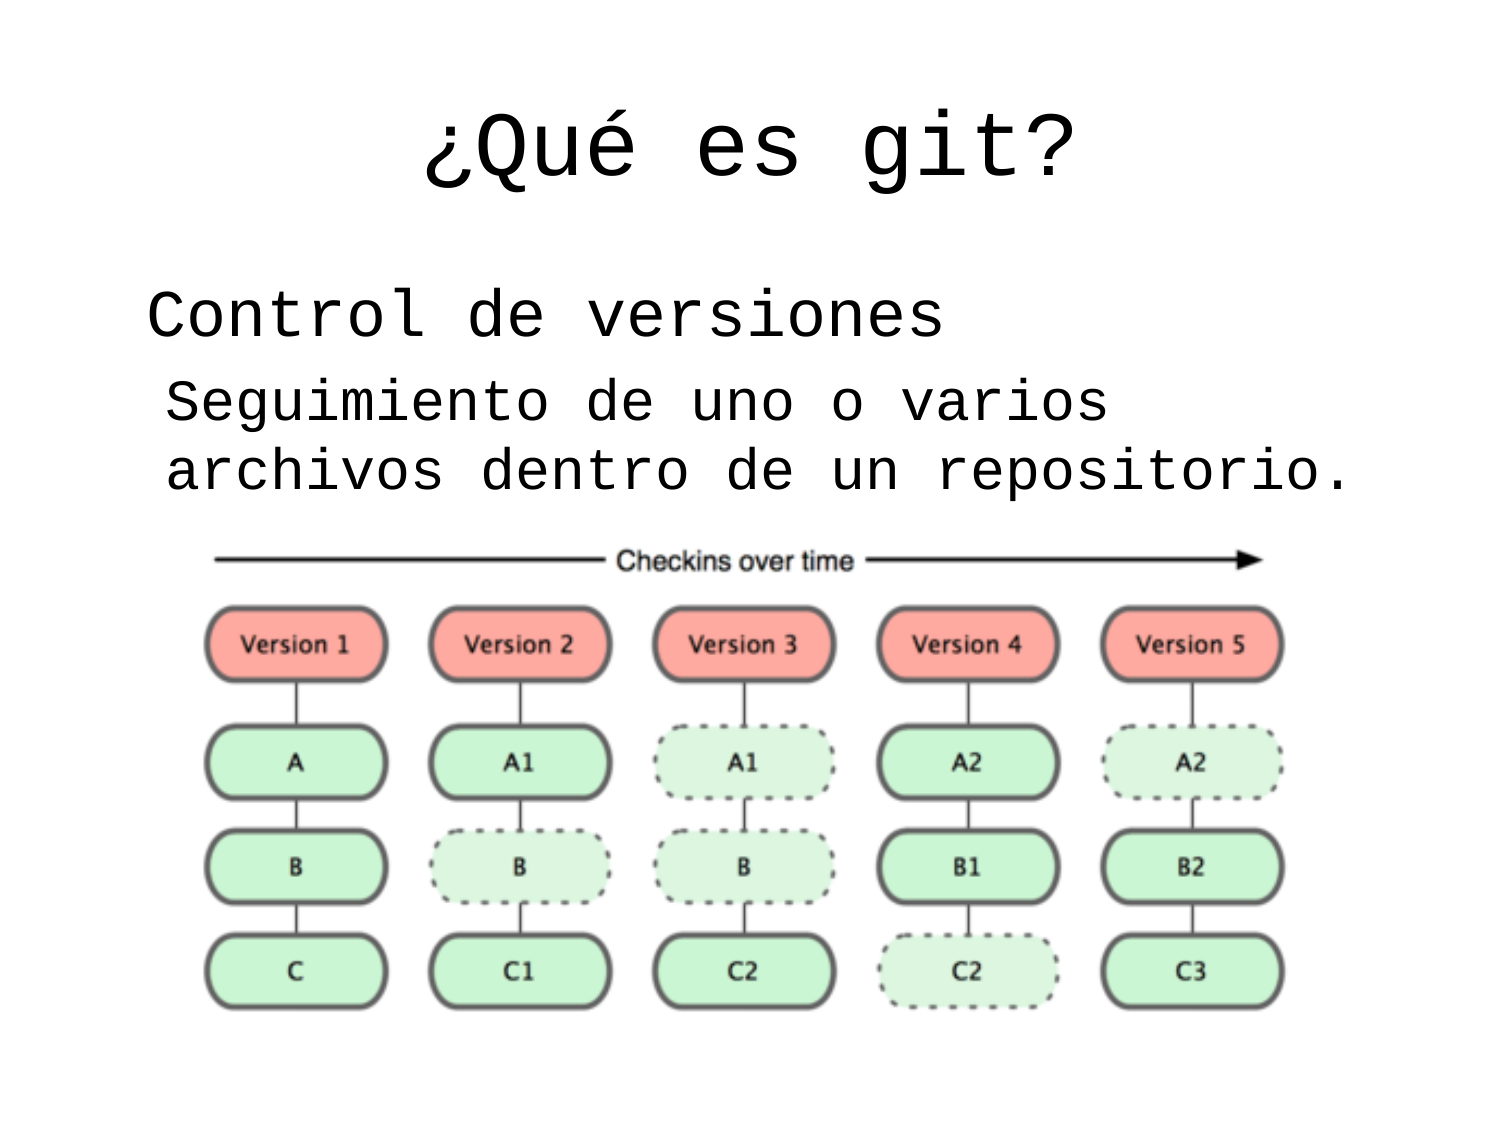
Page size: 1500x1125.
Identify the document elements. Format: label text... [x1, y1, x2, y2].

list Control de versiones Seguimiento de uno o varios archivos dentro de un repositorio. [75, 262, 1425, 1005]
picture [200, 531, 1288, 1014]
title ¿Qué es git? [75, 45, 1425, 233]
